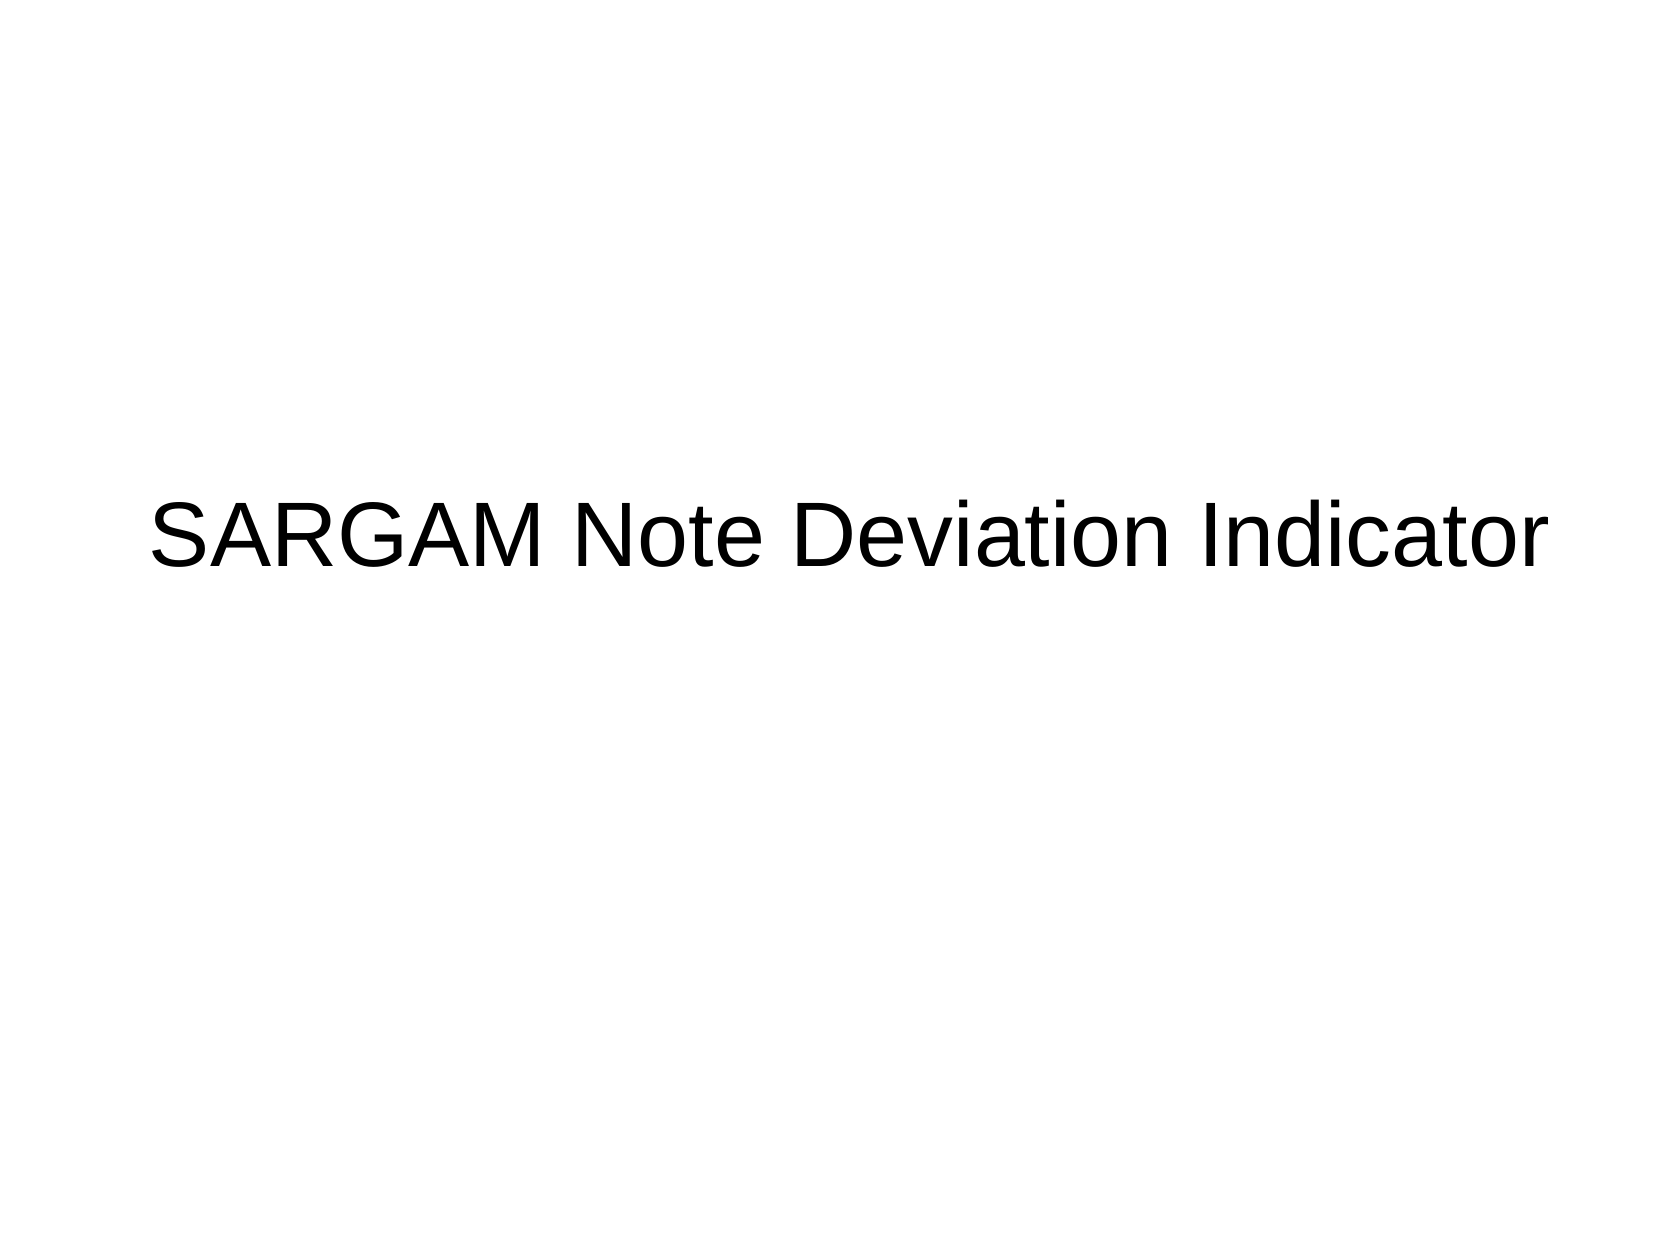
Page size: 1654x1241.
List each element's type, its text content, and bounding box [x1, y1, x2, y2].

title SARGAM Note Deviation Indicator [106, 430, 1595, 638]
